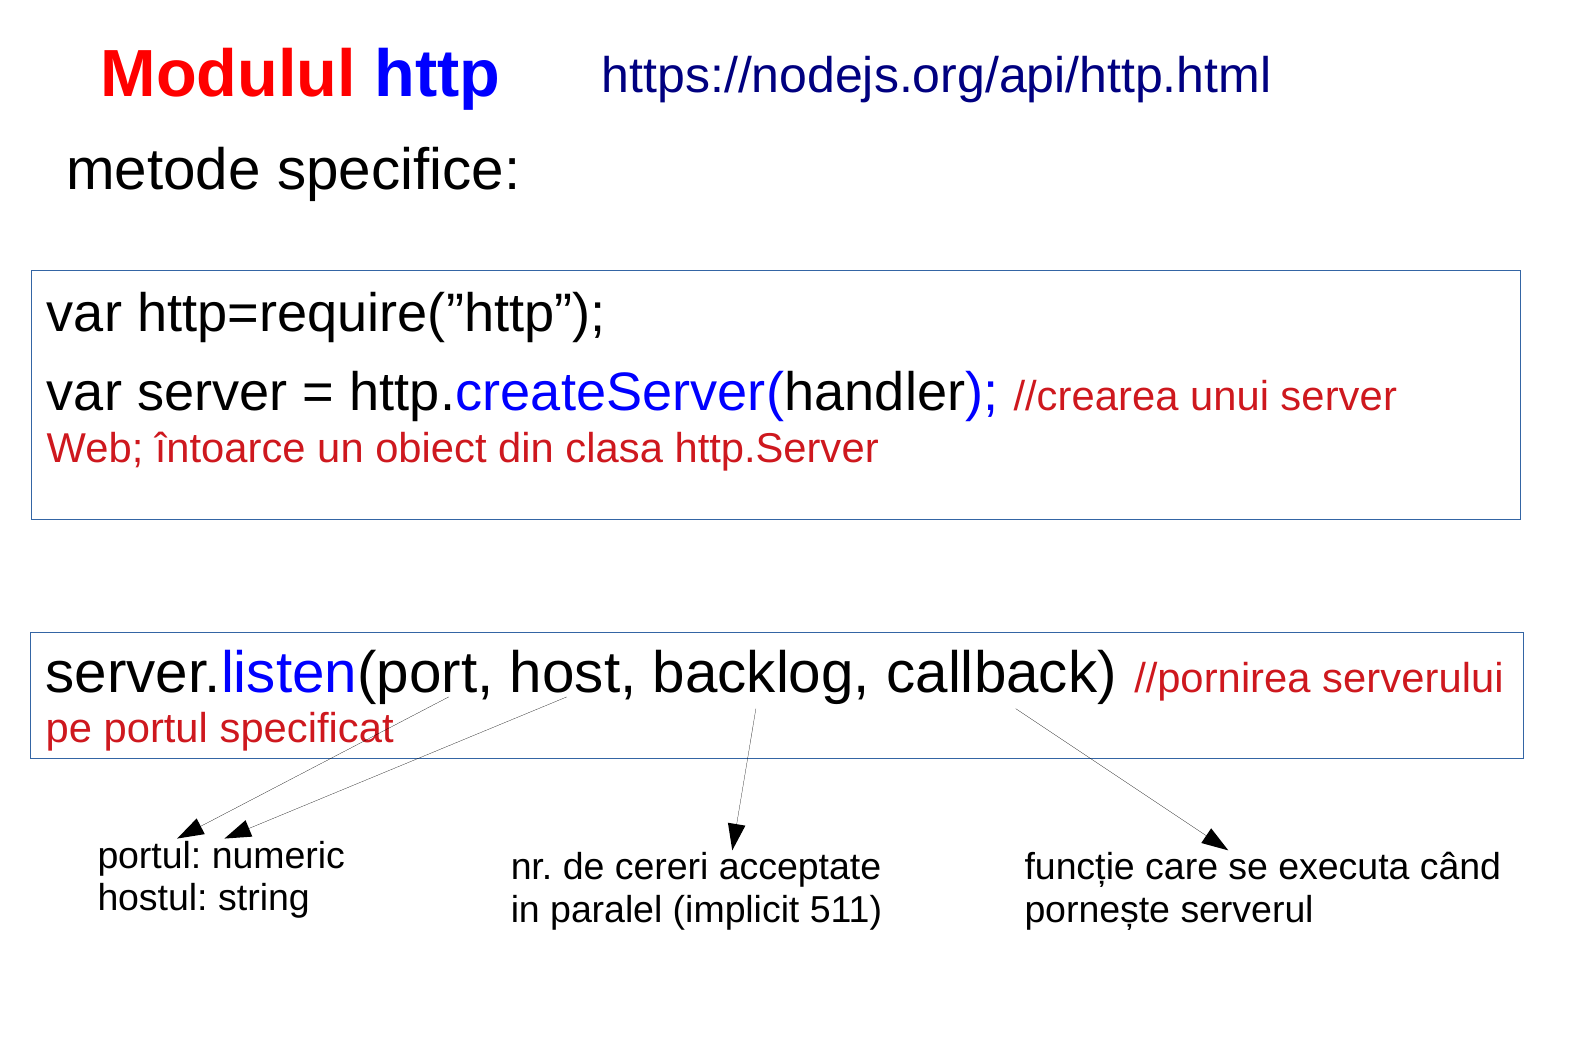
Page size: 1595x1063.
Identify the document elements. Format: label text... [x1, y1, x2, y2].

text_box metode specifice: [204, 759, 414, 826]
text_box nr. de cereri acceptate in paralel (implicit 511) [496, 838, 898, 938]
text_box var http=require(”http”); var server = http.createServer(handler); //crearea unui server Web; întoarce un obiect din clasa http.Server [31, 270, 1521, 520]
text_box funcție care se executa când pornește serverul [1009, 838, 1517, 938]
text_box portul: numeric hostul: string [82, 826, 360, 926]
text_box metode specifice: [35, 129, 1583, 1063]
text_box server.listen(port, host, backlog, callback) //pornirea serverului pe portul specificat [30, 632, 1524, 759]
text_box Modulul http [67, 28, 1458, 129]
text_box https://nodejs.org/api/http.html [587, 40, 1359, 111]
